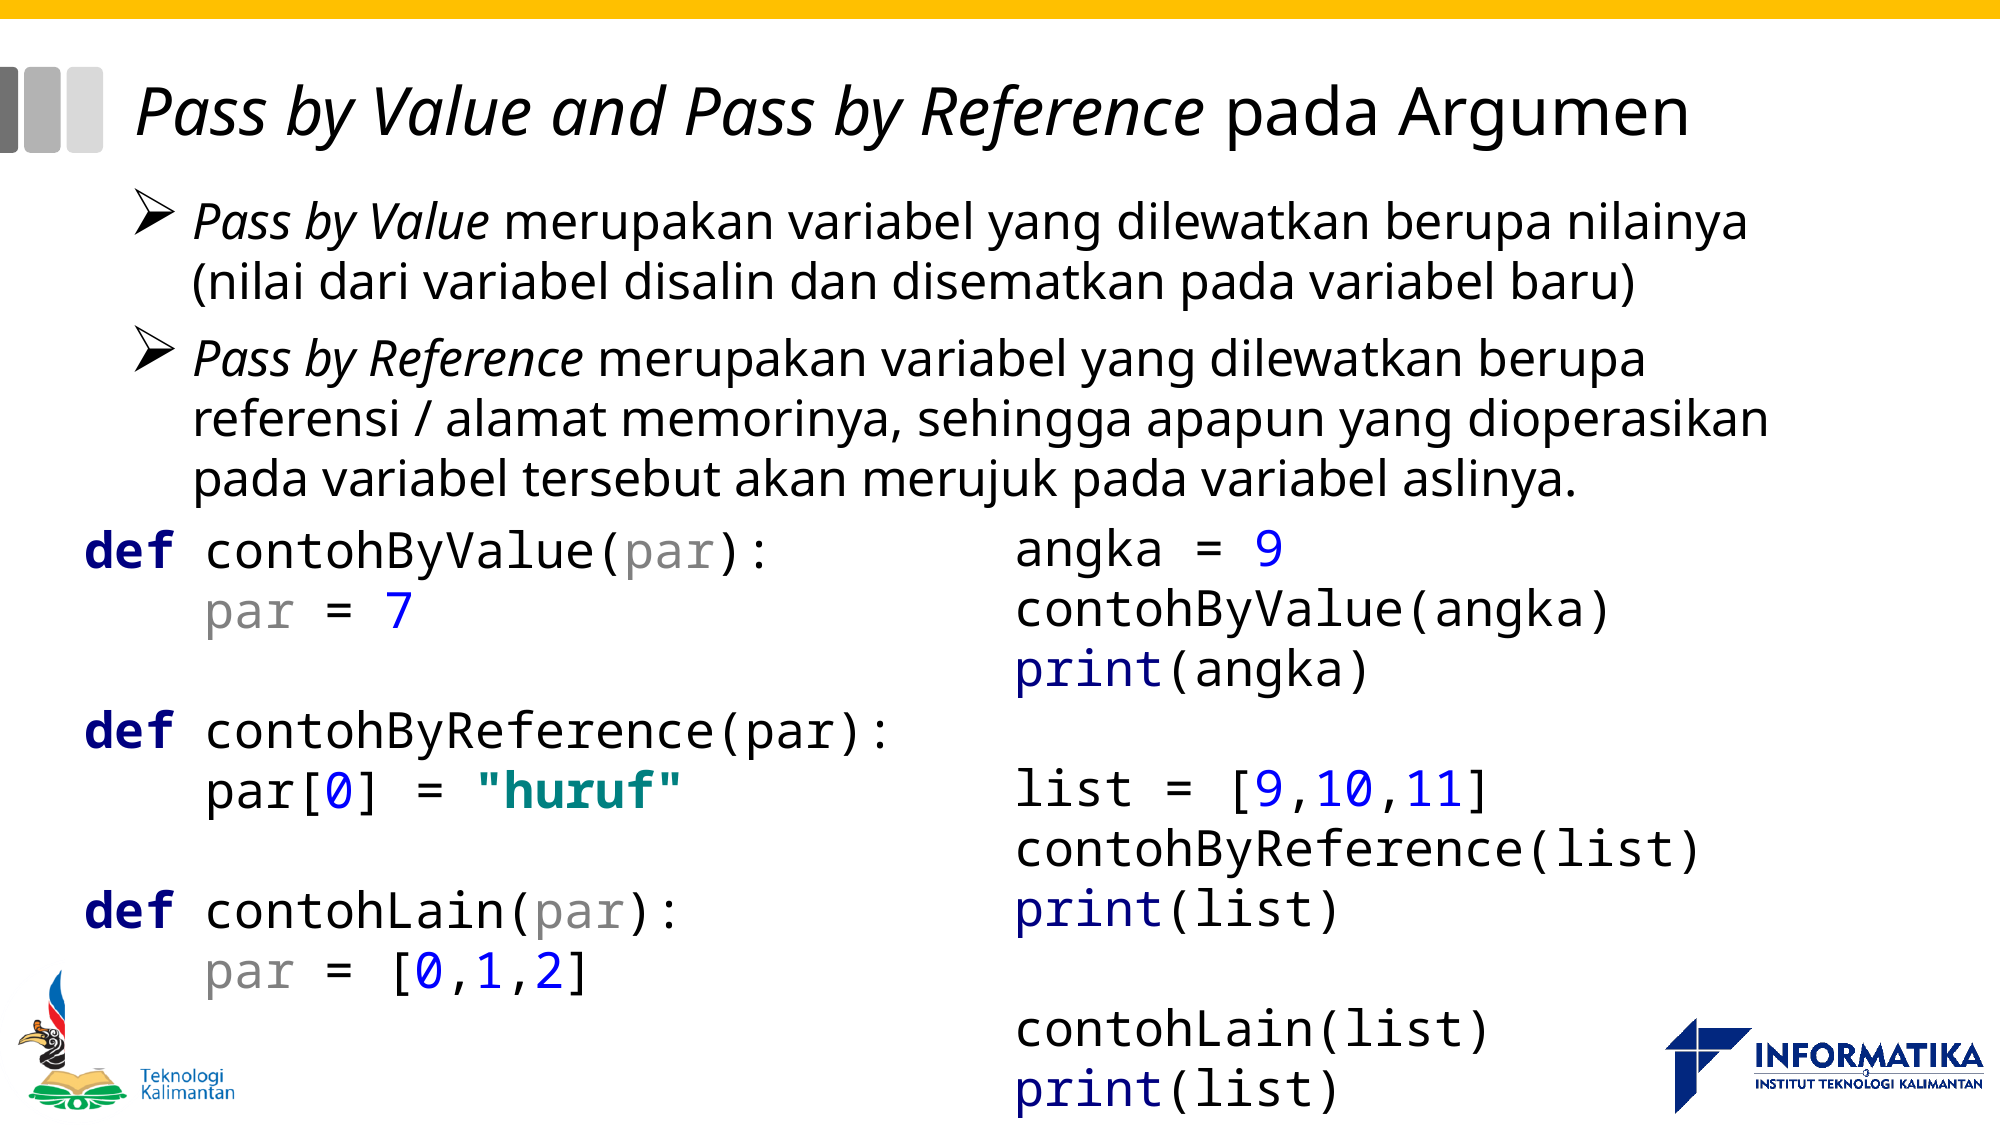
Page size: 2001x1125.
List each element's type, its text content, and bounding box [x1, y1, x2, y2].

text_box def contohByValue(par): par = 7 def contohByReference(par): par[0] = "huruf" def contohLain(par): par = [0,1,2] [64, 508, 994, 1069]
title Pass by Value and Pass by Reference pada Argumen [114, 57, 1840, 276]
text_box [0, 0, 2000, 19]
picture [0, 935, 253, 1125]
text_box angka = 9 contohByValue(angka) print(angka) list = [9,10,11] contohByReference(list) print(list) contohLain(list) print(list) [999, 508, 2000, 1124]
text_box Pass by Value merupakan variabel yang dilewatkan berupa nilainya (nilai dari variabel disalin dan disematkan pada variabel baru) Pass by Reference merupakan variabel yang dilewatkan berupa referensi / alamat memorinya, sehingga apapun yang dioperasikan pada variabel tersebut akan merujuk pada variabel aslinya. [114, 182, 1800, 591]
